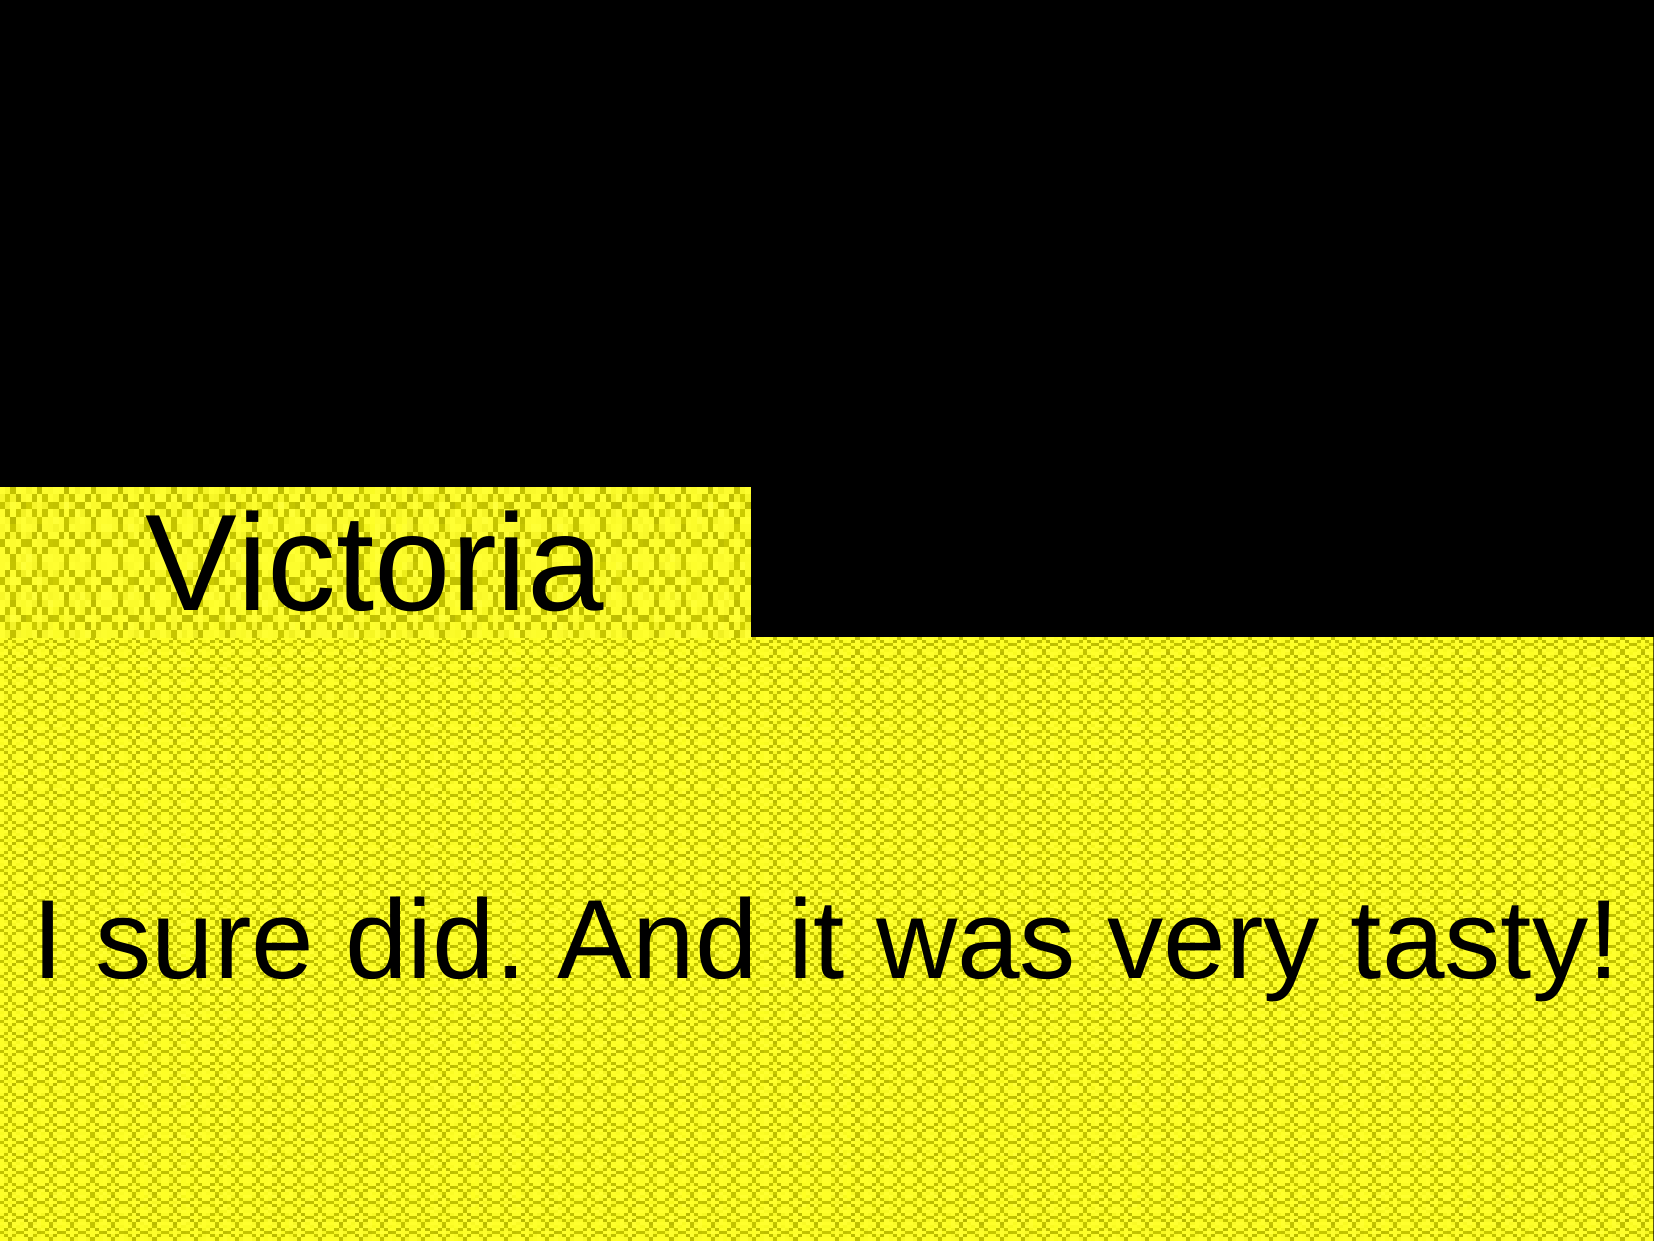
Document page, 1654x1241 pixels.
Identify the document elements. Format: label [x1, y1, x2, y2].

picture [0, 487, 1654, 1241]
text_box [0, 0, 1654, 637]
